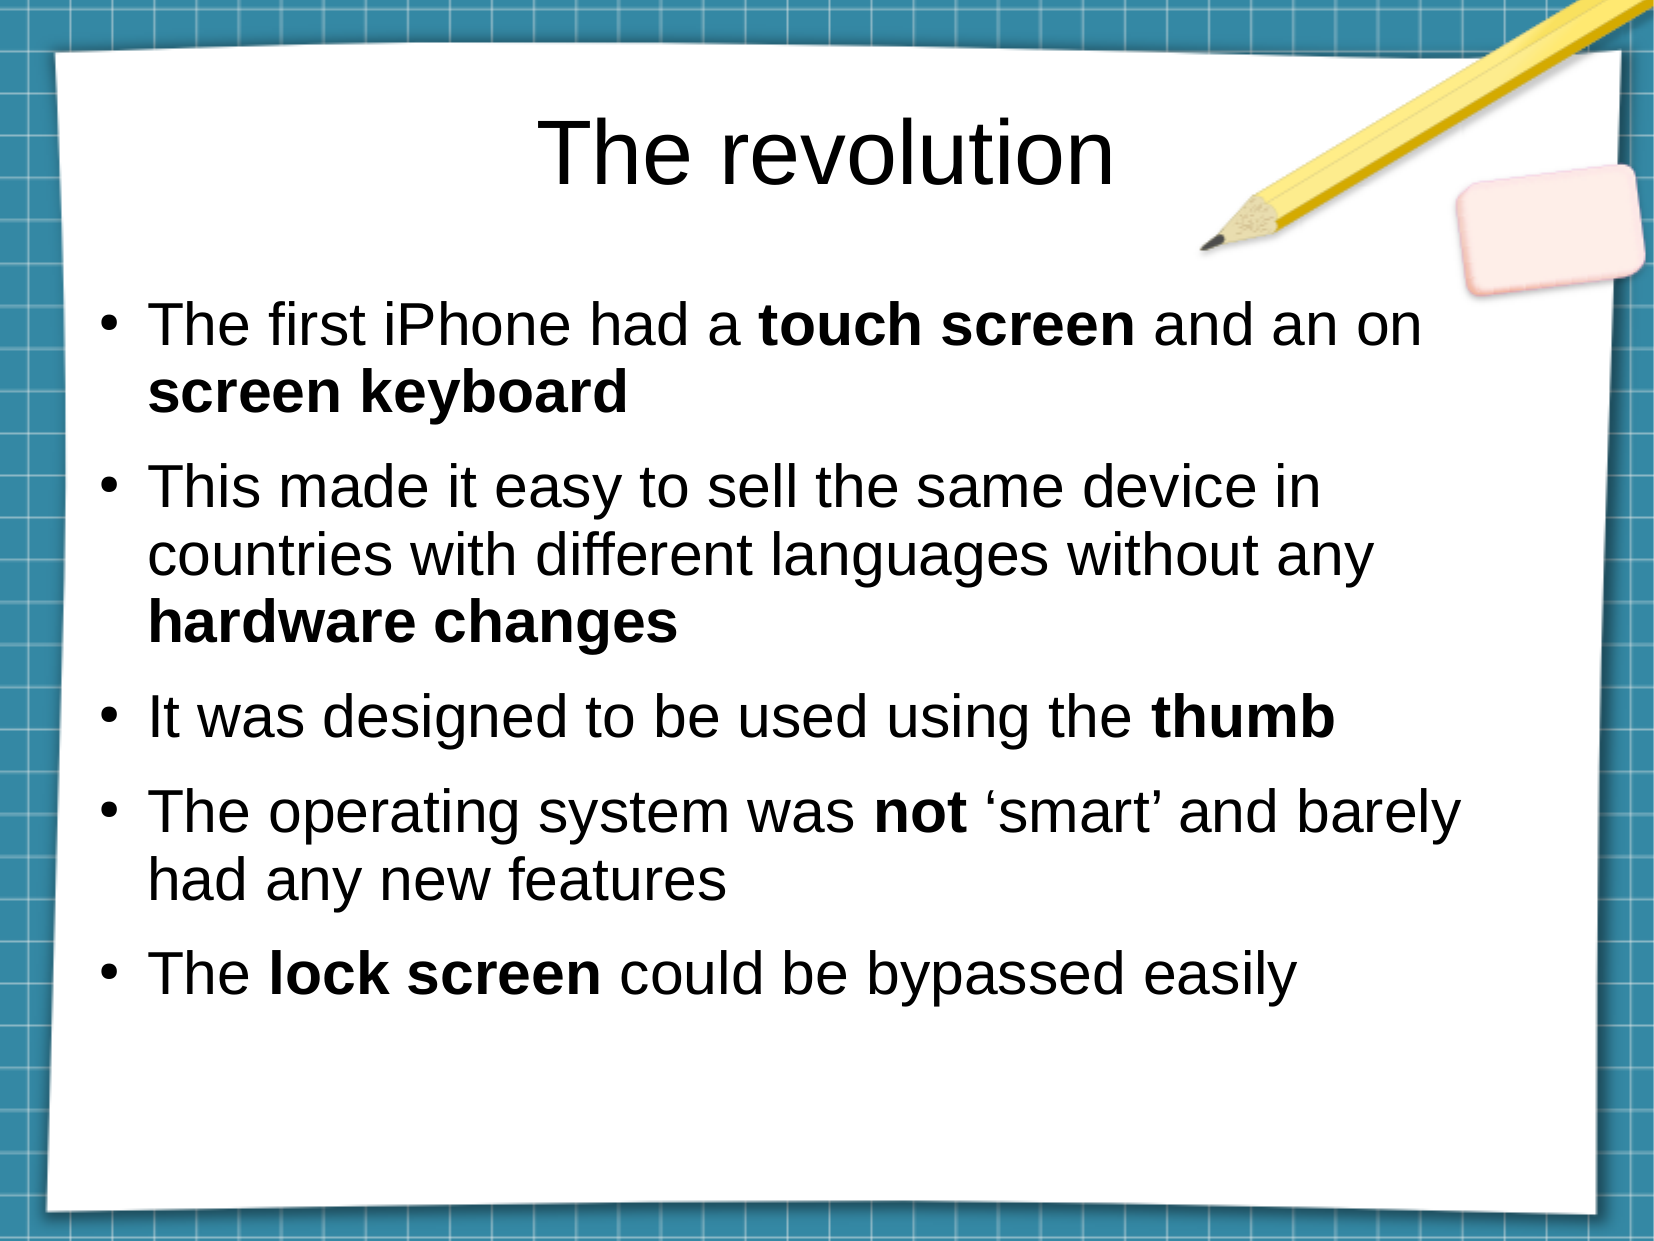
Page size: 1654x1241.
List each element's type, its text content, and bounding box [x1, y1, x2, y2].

picture [0, 0, 1654, 1241]
title The revolution [82, 49, 1571, 257]
list The first iPhone had a touch screen and an on screen keyboard This made it easy to sell the same device in countries with different languages without any hardware changes It was designed to be used using the thumb The operating system was not ‘smart’ and barely had any new features The lock screen could be bypassed easily [82, 290, 1571, 1010]
